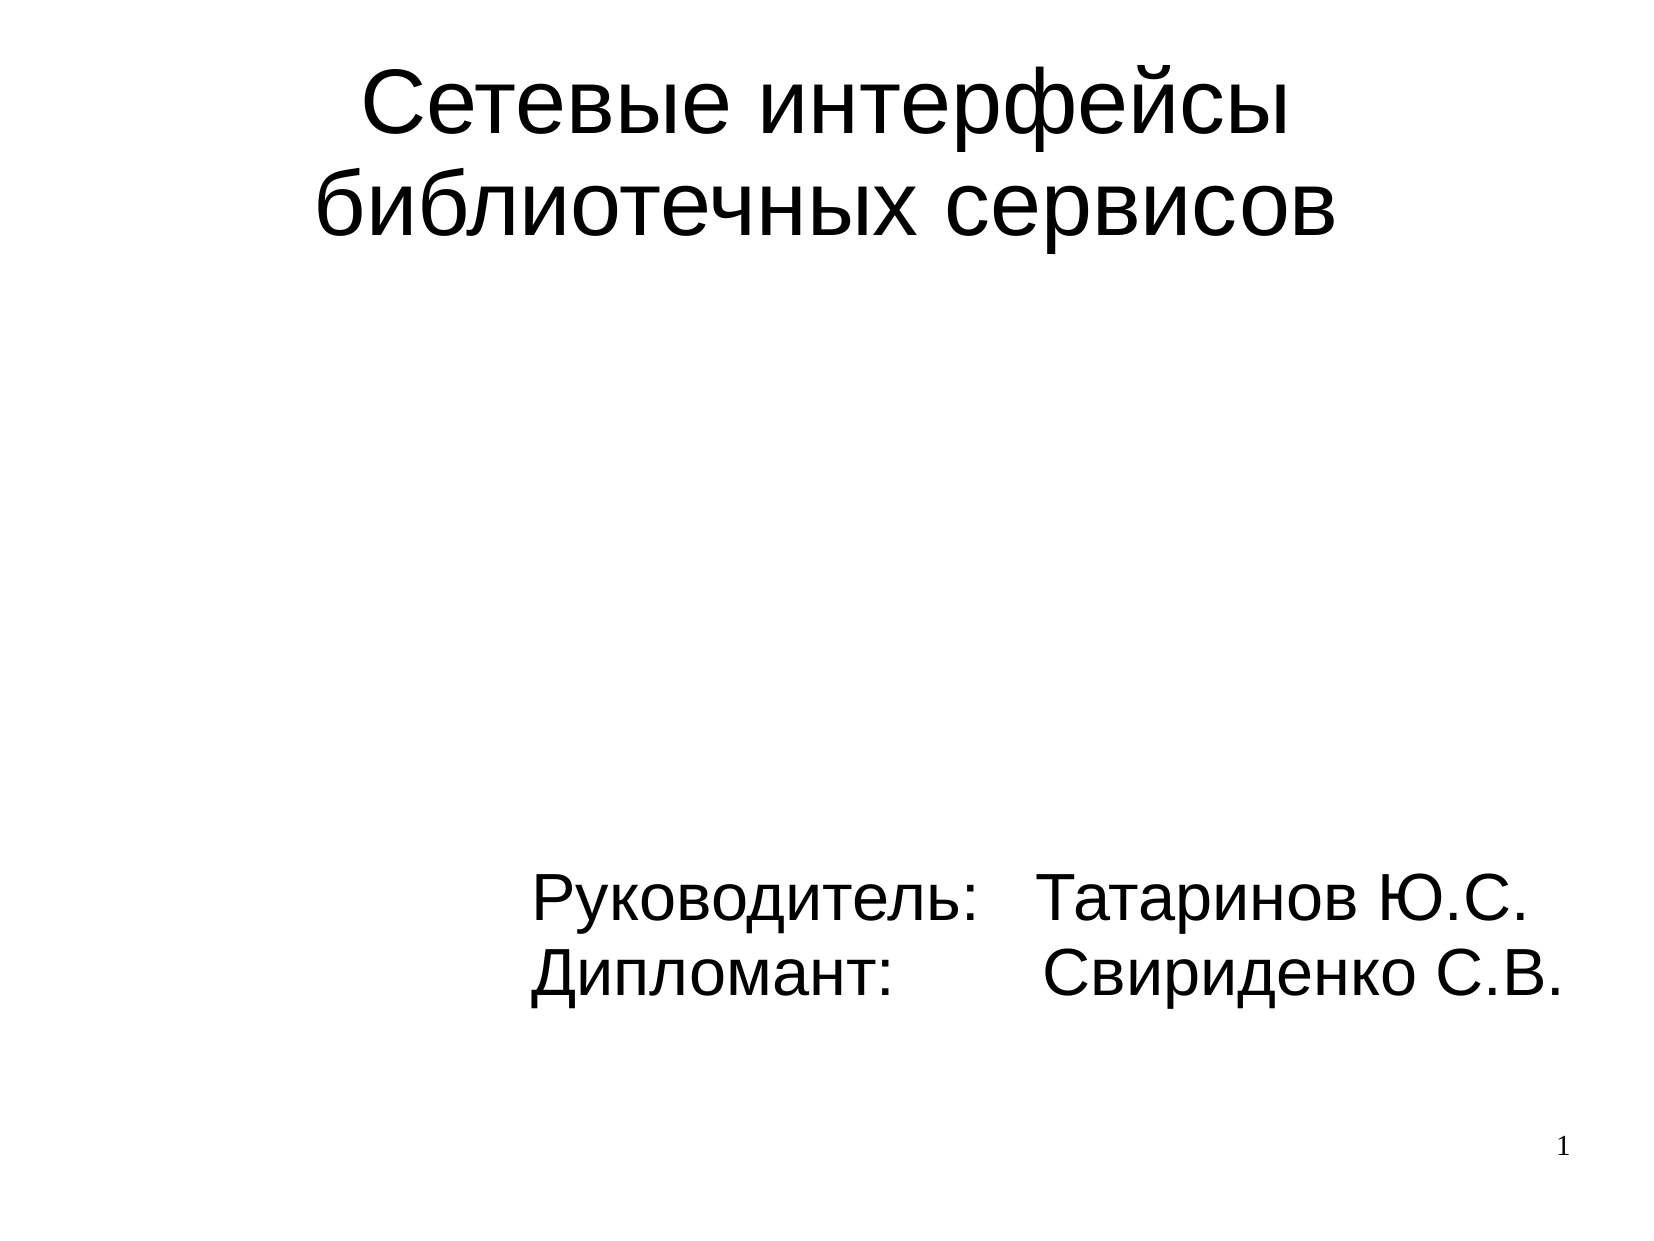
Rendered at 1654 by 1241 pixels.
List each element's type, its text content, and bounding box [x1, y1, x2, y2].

title Сетевые интерфейсы библиотечных сервисов [82, 50, 1571, 256]
subtitle Руководитель: Татаринов Ю.С. Дипломант: Свириденко С.В. [531, 767, 1571, 1102]
